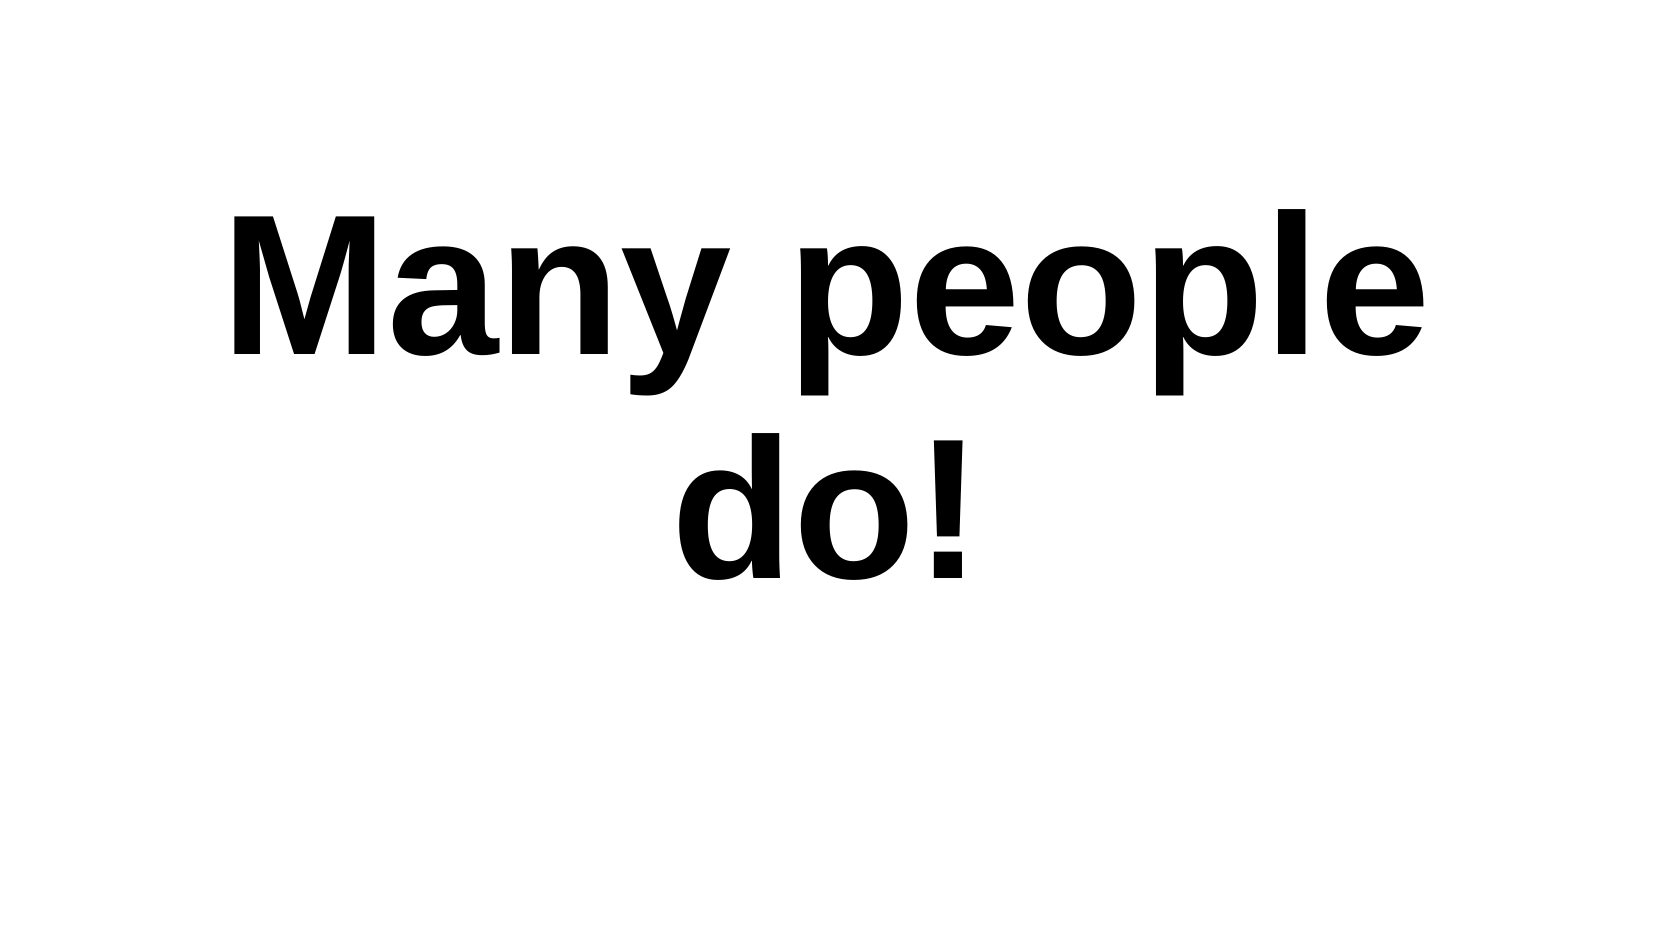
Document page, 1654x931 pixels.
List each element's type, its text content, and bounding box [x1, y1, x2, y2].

subtitle Many people do! [82, 37, 1571, 757]
